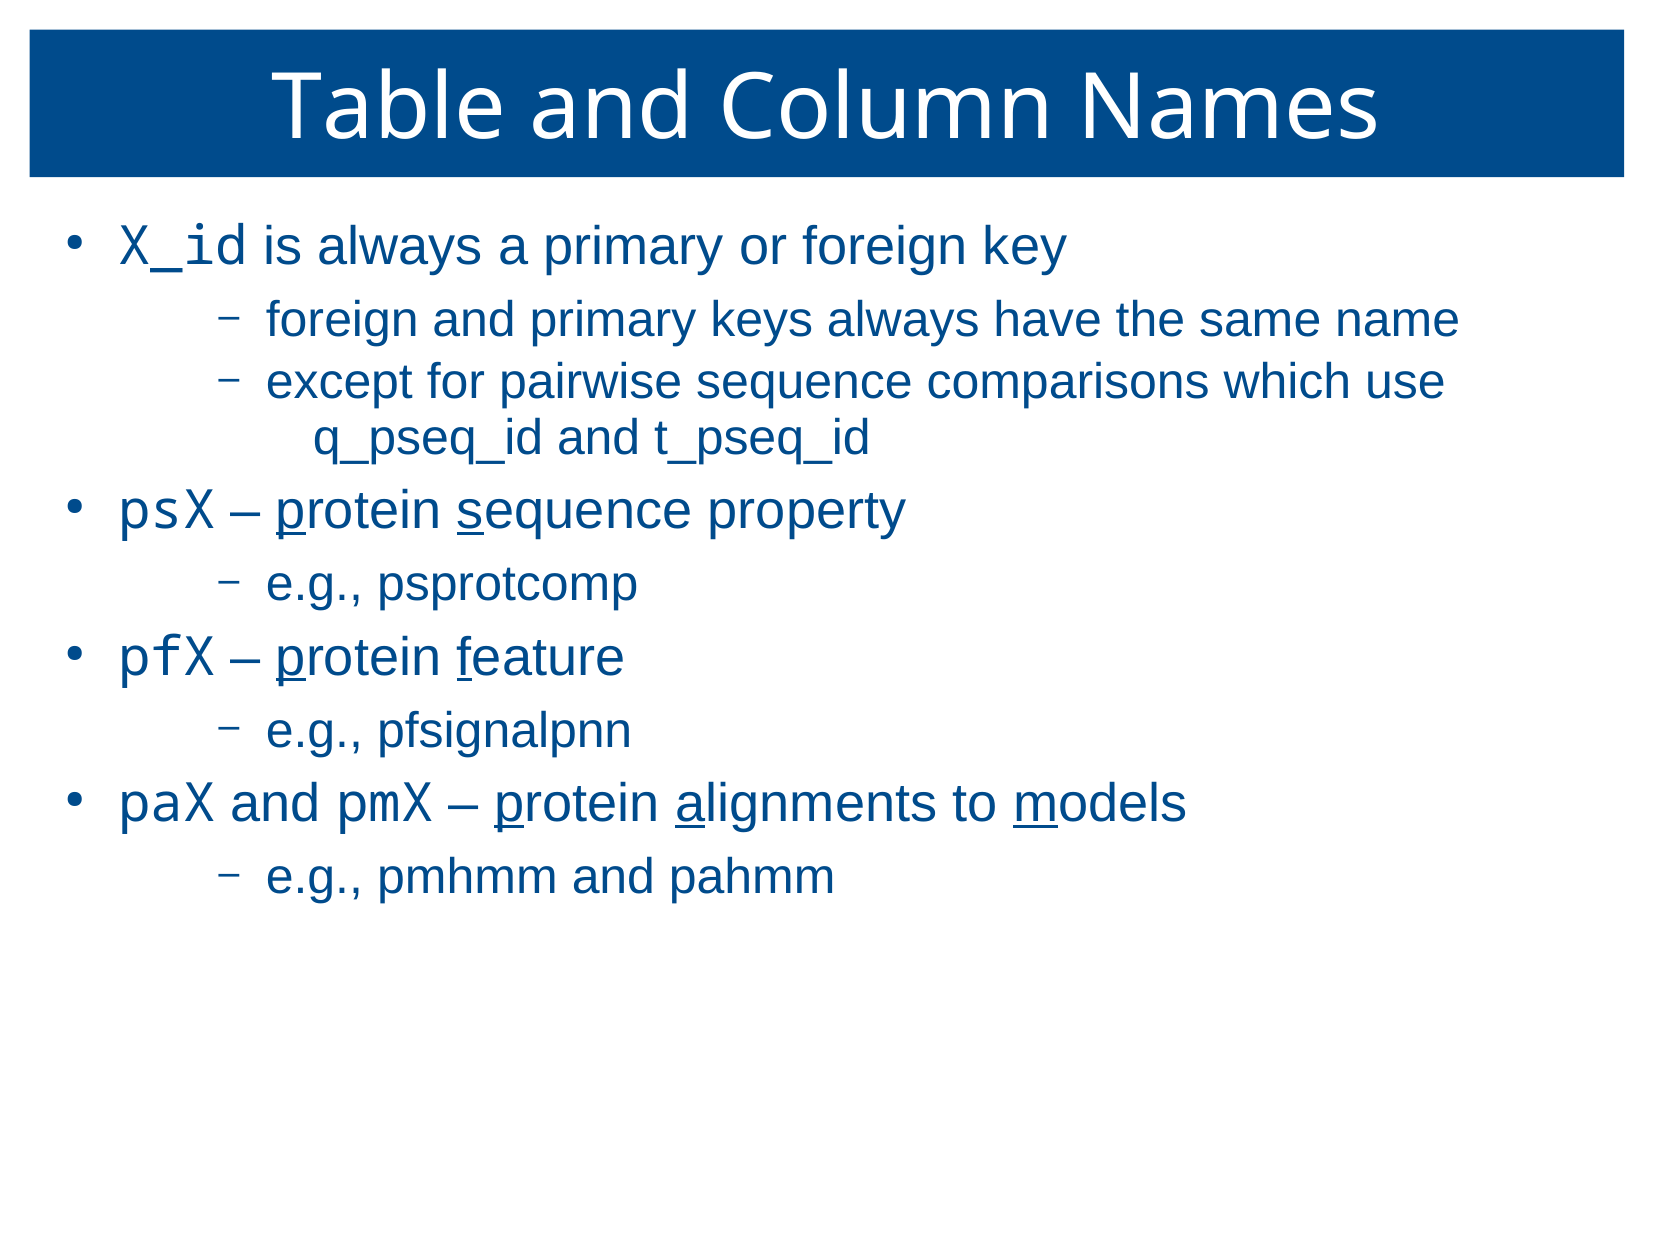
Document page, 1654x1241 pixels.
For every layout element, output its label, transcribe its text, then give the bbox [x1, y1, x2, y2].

title Table and Column Names [29, 29, 1625, 178]
list X_id is always a primary or foreign key foreign and primary keys always have the same name except for pairwise sequence comparisons which use q_pseq_id and t_pseq_id psX – protein sequence property e.g., psprotcomp pfX – protein feature e.g., pfsignalpnn paX and pmX – protein alignments to models e.g., pmhmm and pahmm [29, 206, 1625, 1152]
